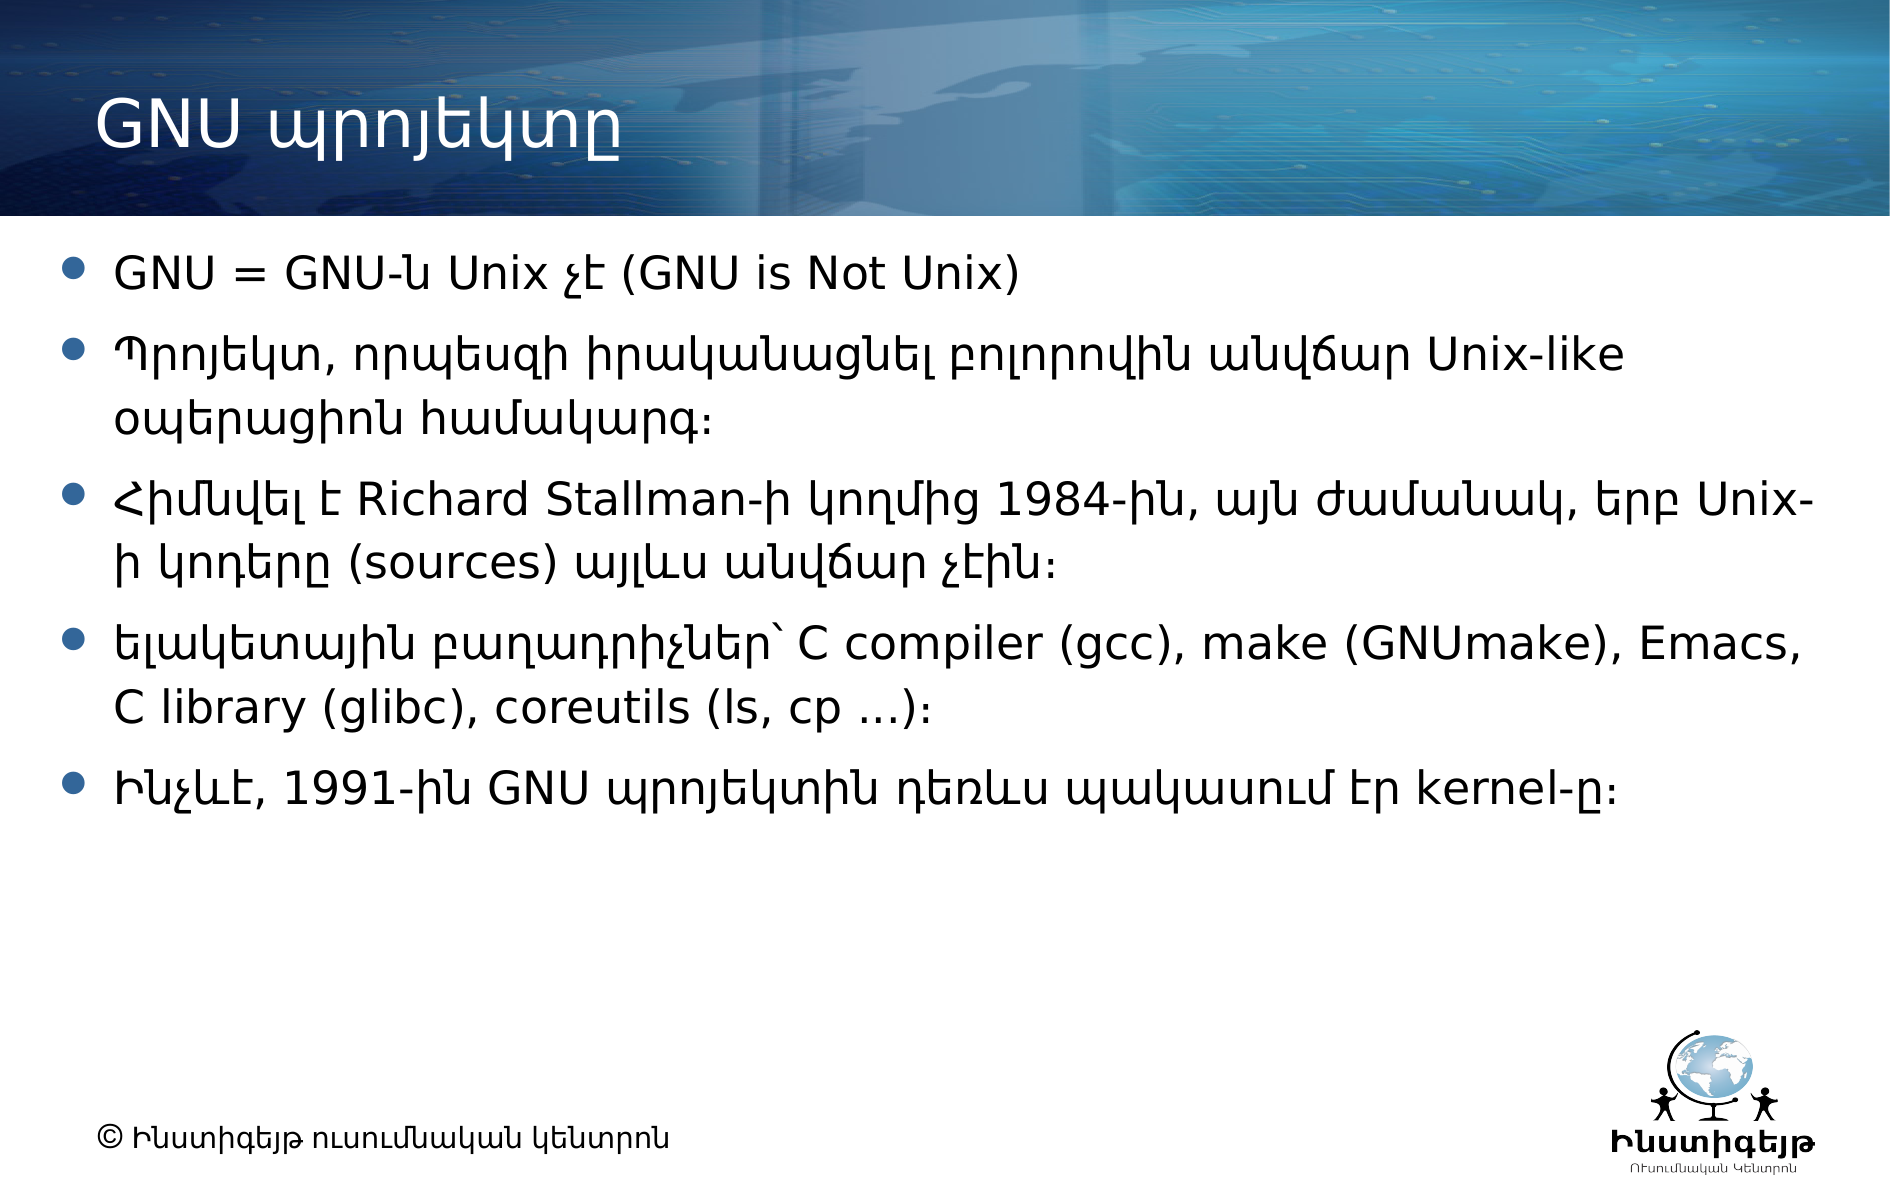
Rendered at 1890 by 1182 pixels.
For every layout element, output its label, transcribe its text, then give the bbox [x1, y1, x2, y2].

picture [1612, 1030, 1815, 1175]
title GNU պրոյեկտը [94, 47, 1793, 217]
picture [0, 0, 1890, 216]
list GNU = GNU-ն Unix չէ (GNU is Not Unix) Պրոյեկտ, որպեսզի իրականացնել բոլորովին անվճար Unix-like օպերացիոն համակարգ։ Հիմնվել է Richard Stallman-ի կողմից 1984-ին, այն ժամանակ, երբ Unix-ի կոդերը (sources) այլևս անվճար չէին։ ելակետային բաղադրիչներ՝ C compiler (gcc), make (GNUmake), Emacs, C library (glibc), coreutils (ls, cp ...)։ Ինչևէ, 1991-ին GNU պրոյեկտին դեռևս պակասում էր kernel-ը։ [59, 236, 1838, 1001]
